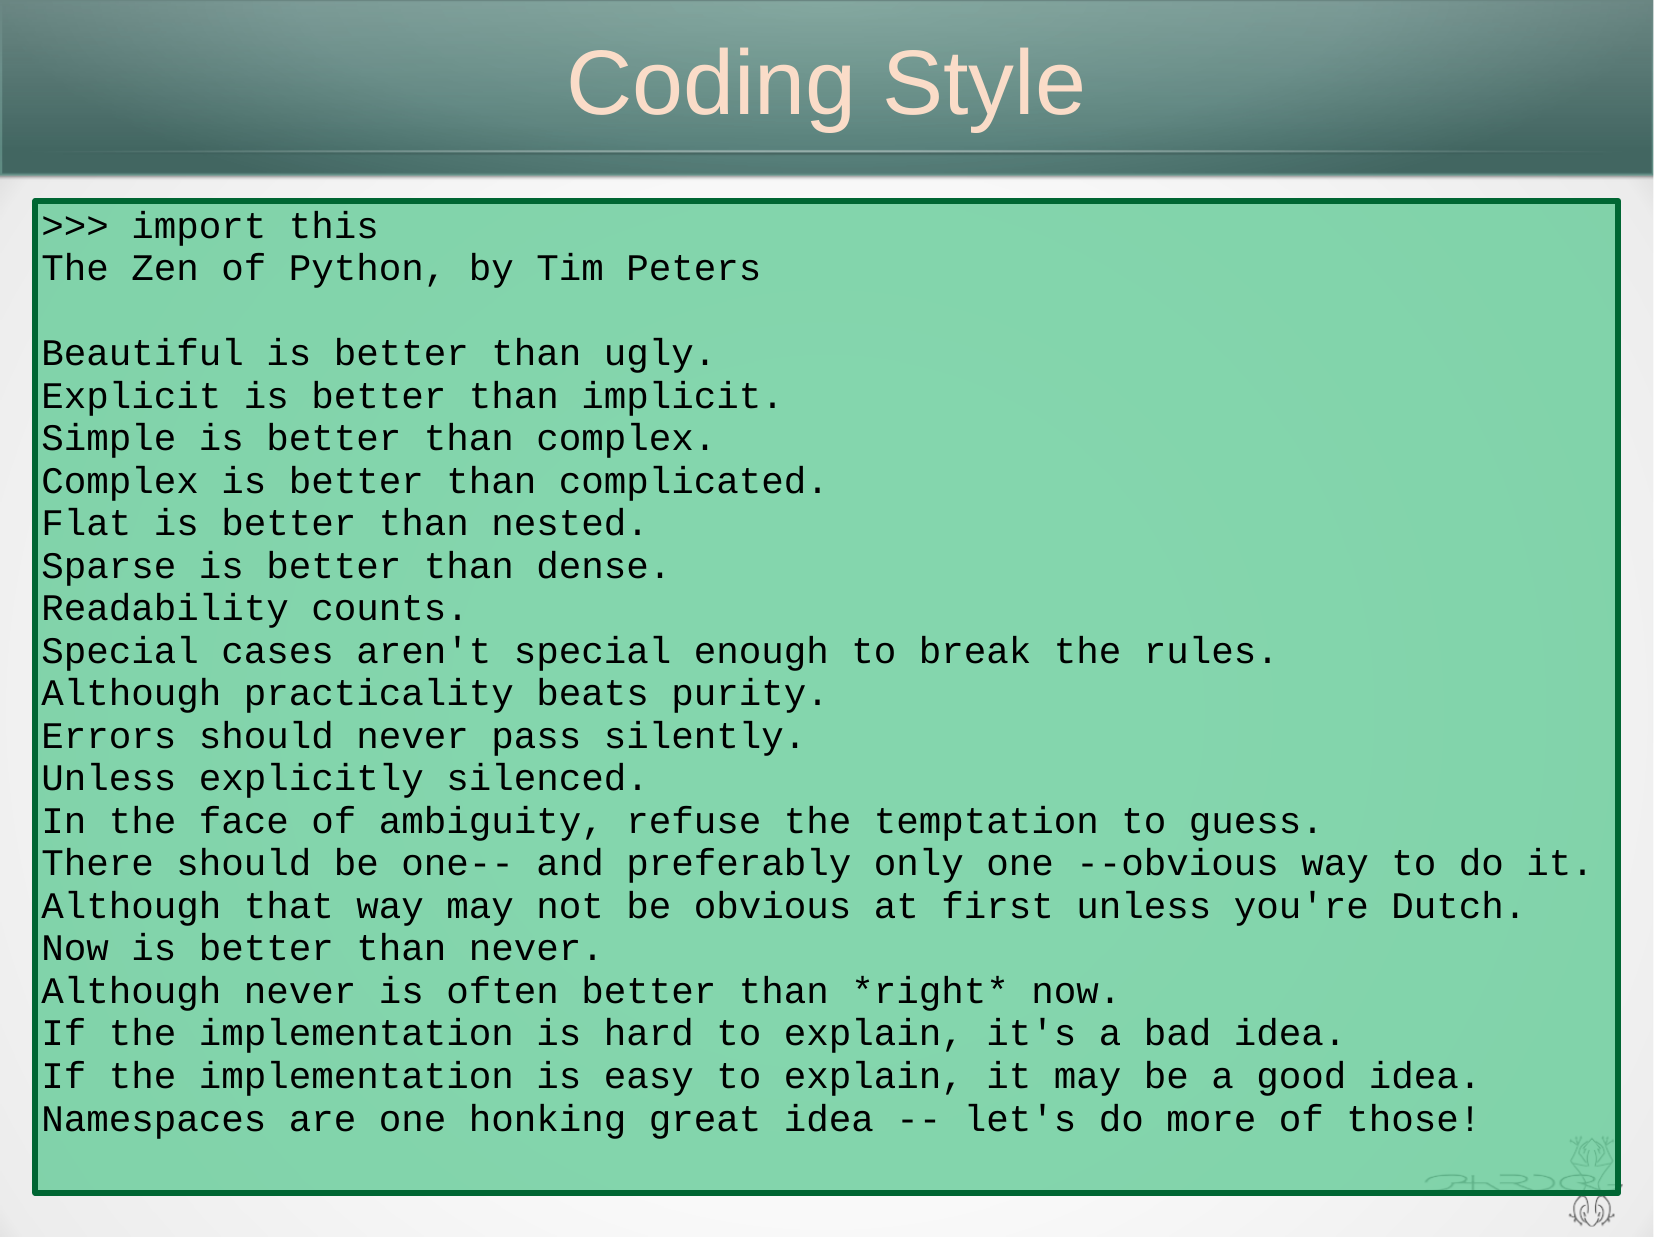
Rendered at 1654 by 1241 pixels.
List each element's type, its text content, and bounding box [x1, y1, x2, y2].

title Coding Style [82, 11, 1571, 154]
picture [0, 0, 1654, 1237]
text_box >>> import this The Zen of Python, by Tim Peters Beautiful is better than ugly. Explicit is better than implicit. Simple is better than complex. Complex is better than complicated. Flat is better than nested. Sparse is better than dense. Readability counts. Special cases aren't special enough to break the rules. Although practicality beats purity. Errors should never pass silently. Unless explicitly silenced. In the face of ambiguity, refuse the temptation to guess. There should be one-- and preferably only one --obvious way to do it. Although that way may not be obvious at first unless you're Dutch. Now is better than never. Although never is often better than *right* now. If the implementation is hard to explain, it's a bad idea. If the implementation is easy to explain, it may be a good idea. Namespaces are one honking great idea -- let's do more of those! [35, 200, 1619, 1193]
